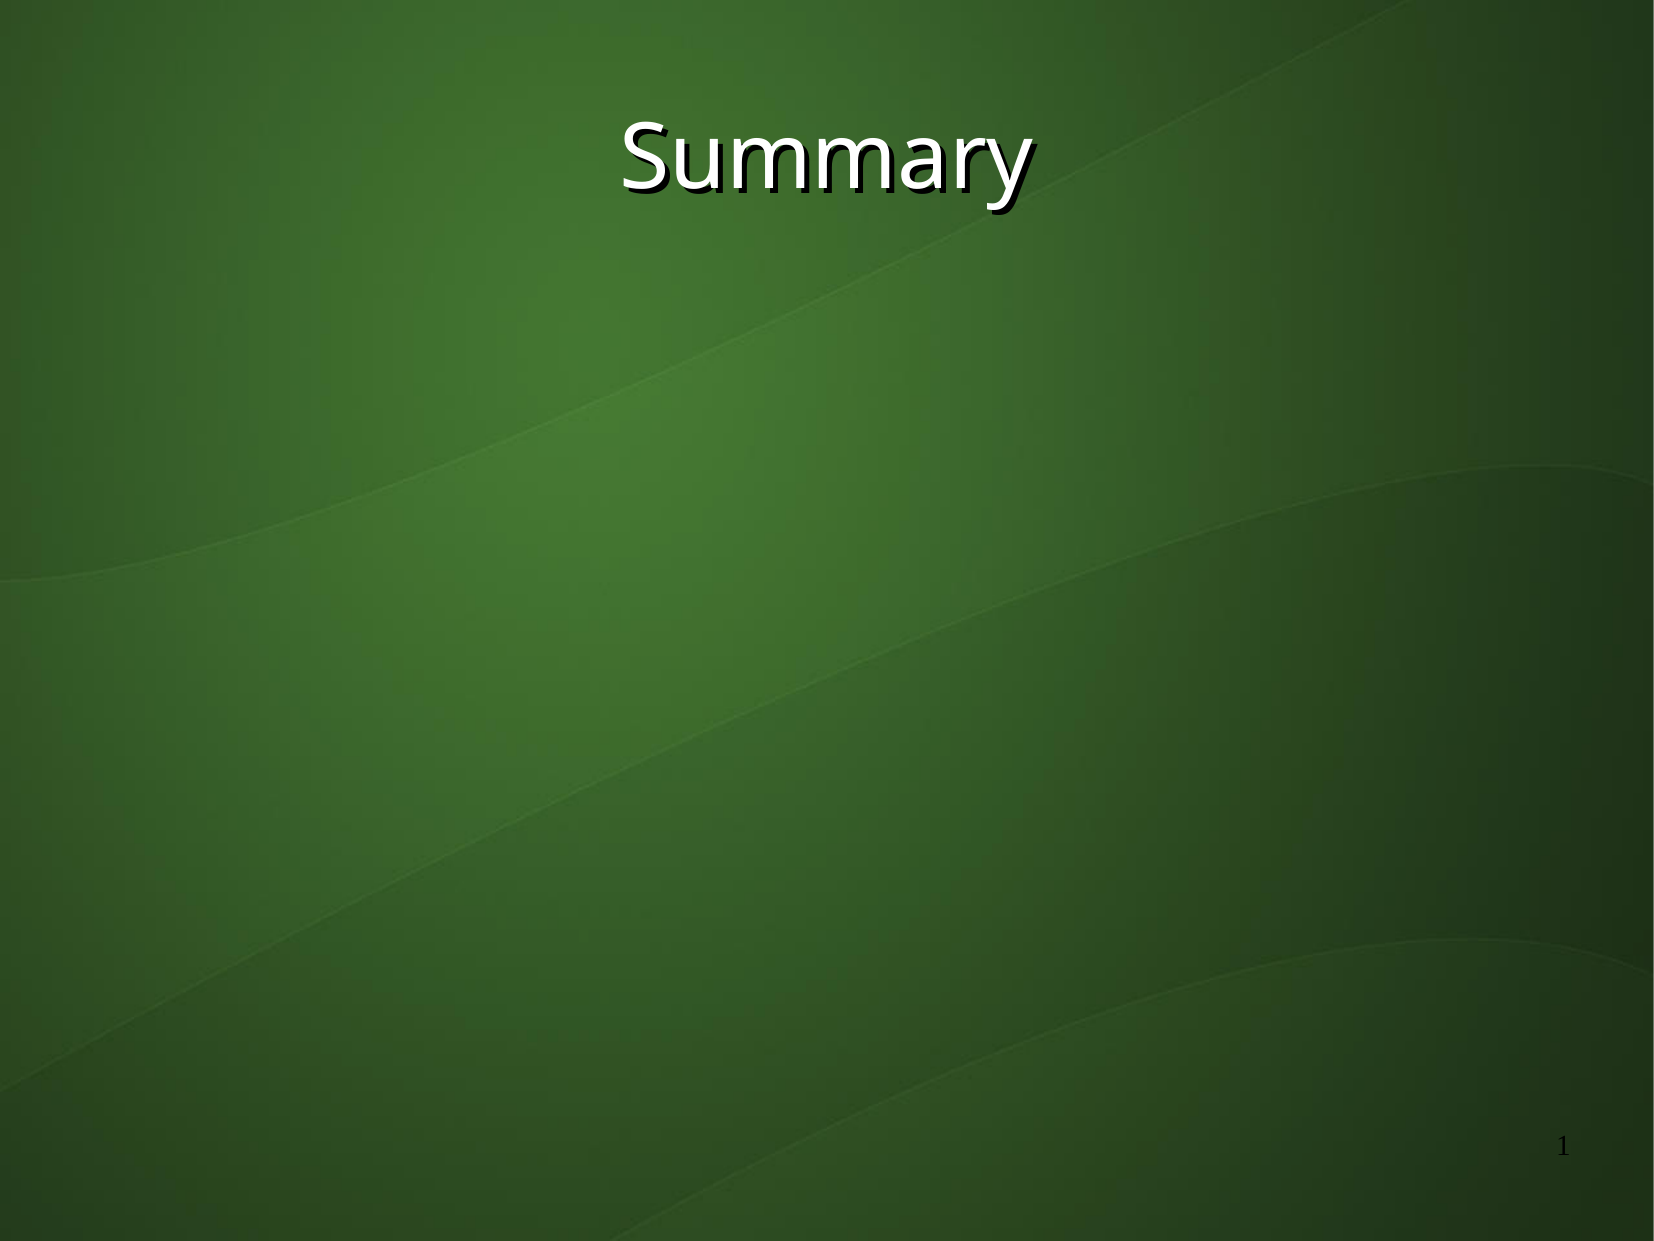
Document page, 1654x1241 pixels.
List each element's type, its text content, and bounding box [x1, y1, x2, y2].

title Summary [82, 49, 1571, 257]
picture [0, 0, 1654, 1241]
